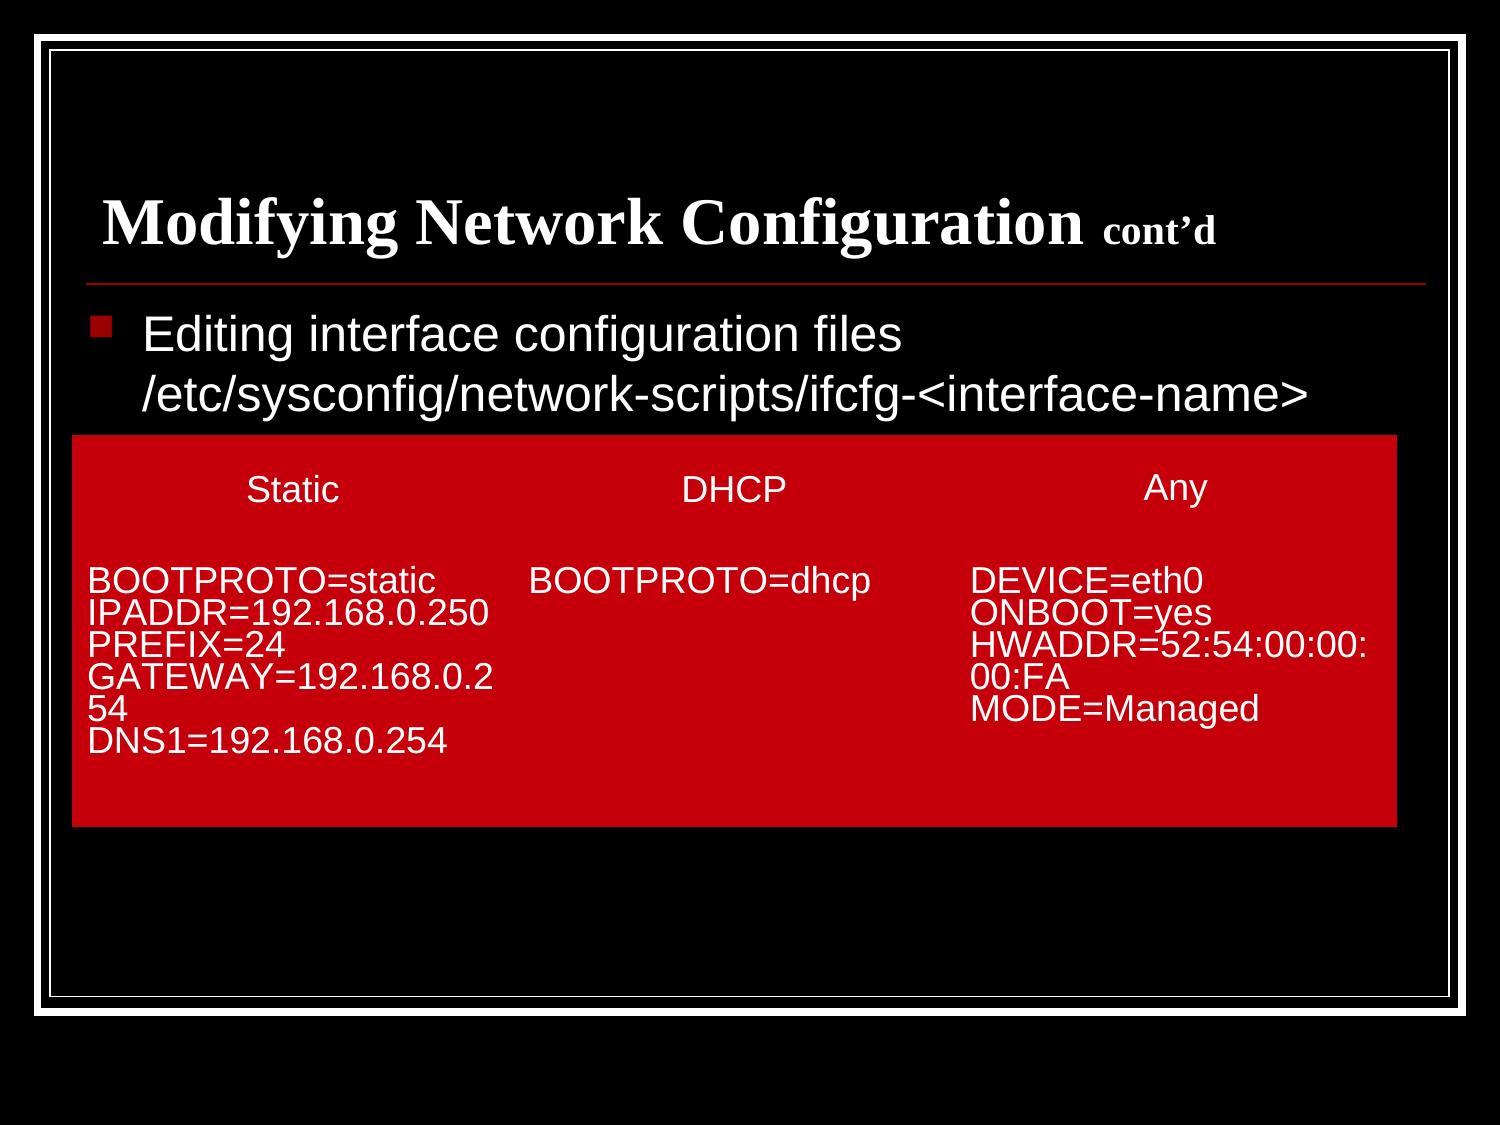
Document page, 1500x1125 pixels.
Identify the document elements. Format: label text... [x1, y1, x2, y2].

table_cell DEVICE=eth0 ONBOOT=yes HWADDR=52:54:00:00:00:FA MODE=Managed [955, 527, 1397, 827]
table_header Static [72, 435, 514, 527]
table_cell BOOTPROTO=dhcp [514, 527, 955, 827]
table_header DHCP [514, 435, 955, 527]
list Editing interface configuration files /etc/sysconfig/network-scripts/ifcfg-<interface-name> [72, 294, 1410, 957]
table_cell BOOTPROTO=static IPADDR=192.168.0.250 PREFIX=24 GATEWAY=192.168.0.254 DNS1=192.168.0.254 [72, 527, 514, 827]
table_header Any [955, 435, 1397, 527]
title Modifying Network Configuration cont’d [87, 77, 1426, 266]
